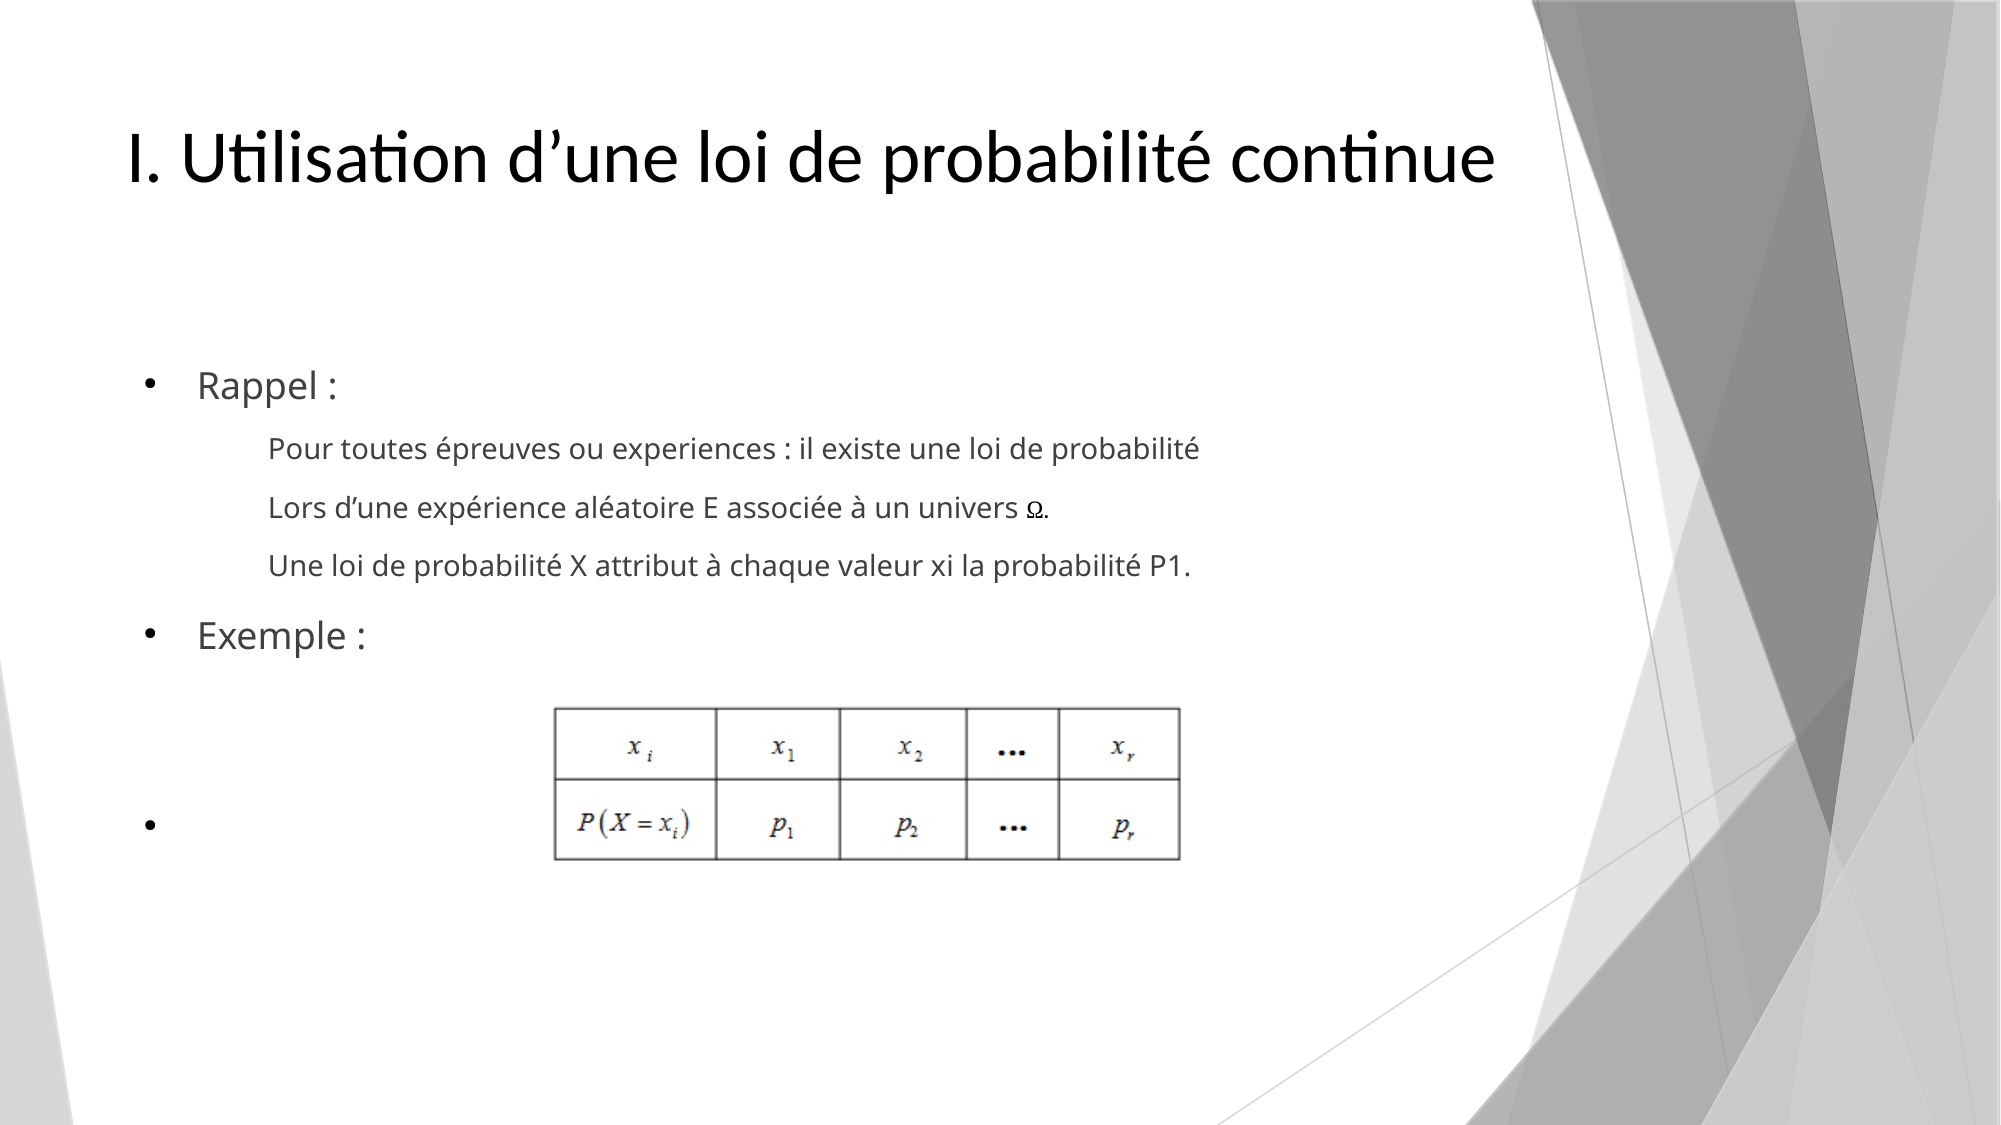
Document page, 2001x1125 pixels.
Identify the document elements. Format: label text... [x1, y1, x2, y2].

title I. Utilisation d’une loi de probabilité continue [111, 99, 1522, 317]
list Rappel : Pour toutes épreuves ou experiences : il existe une loi de probabilité Lors d’une expérience aléatoire E associée à un univers Ω. Une loi de probabilité X attribut à chaque valeur xi la probabilité P1. Exemple : [111, 354, 1522, 992]
picture [491, 696, 1217, 900]
